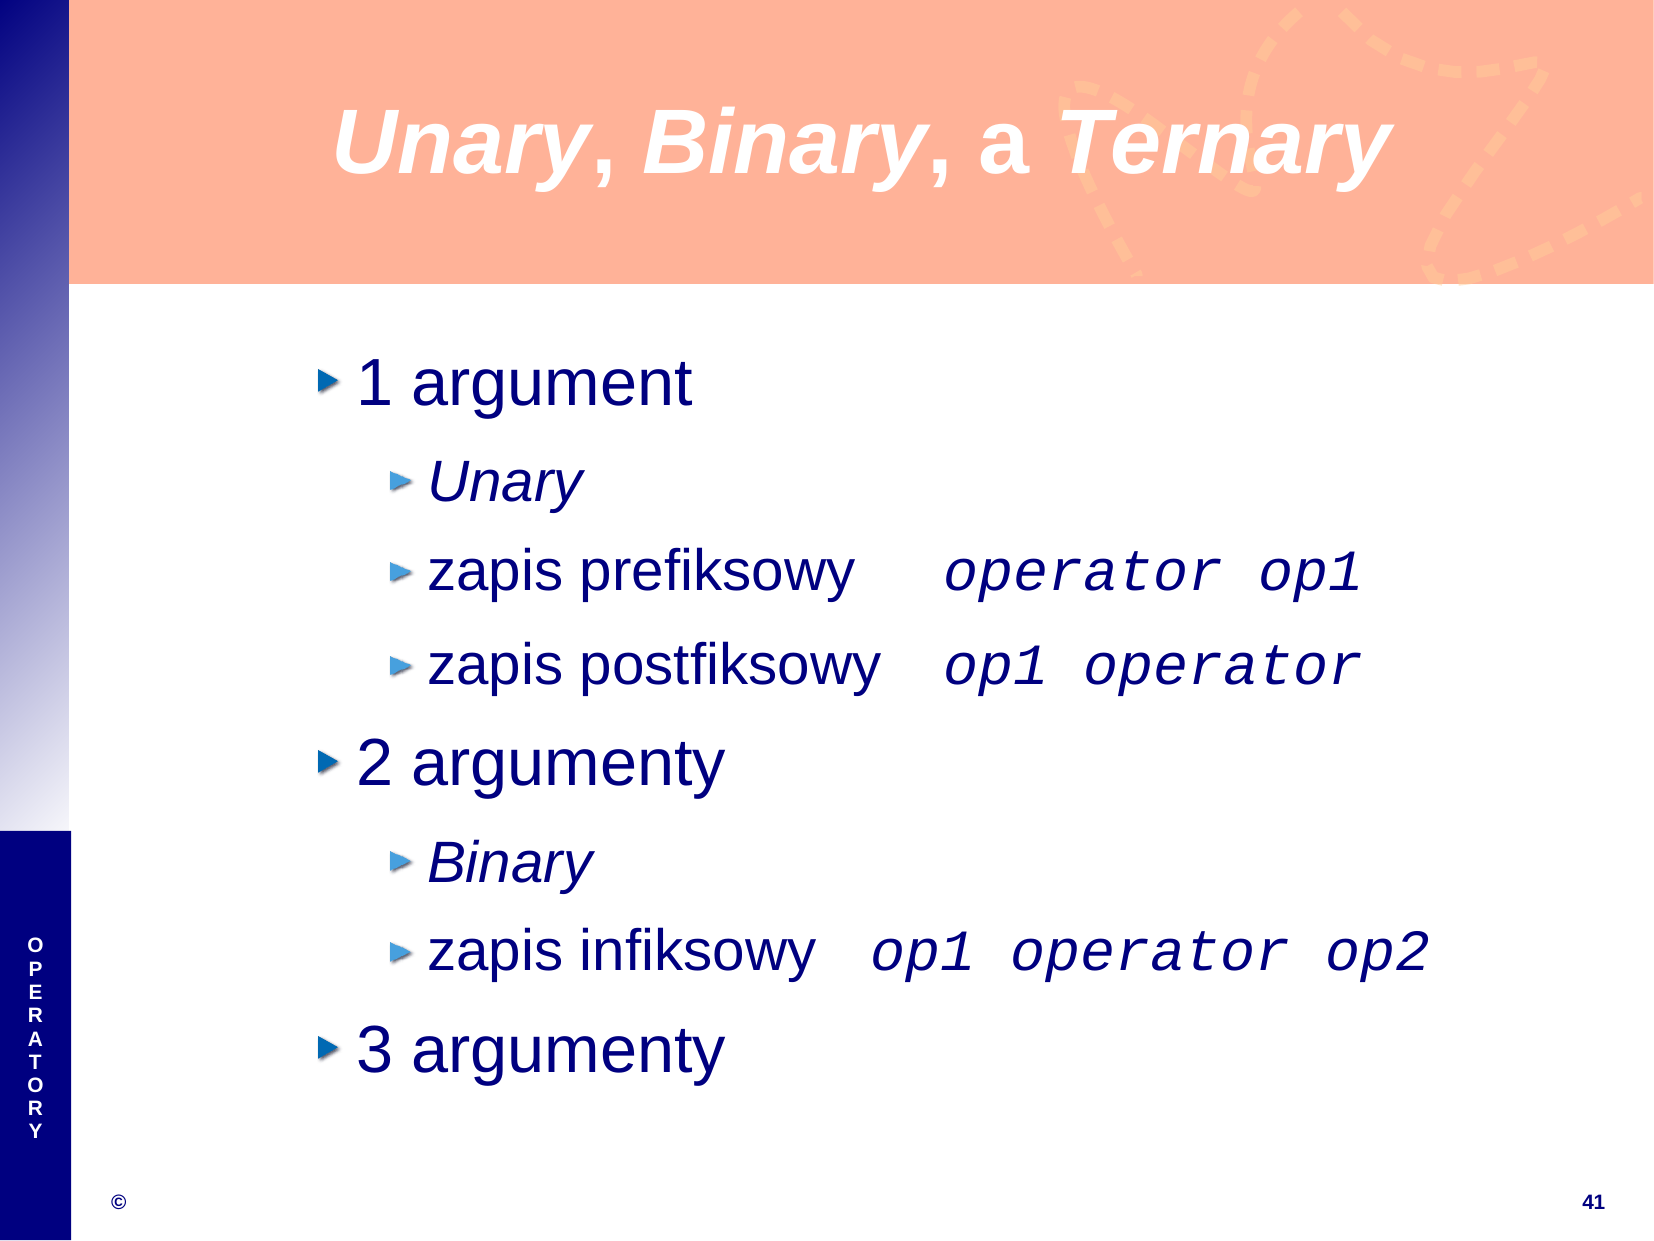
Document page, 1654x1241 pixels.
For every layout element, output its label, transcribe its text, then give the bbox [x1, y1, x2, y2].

title Unary, Binary, a Ternary [106, 37, 1617, 246]
list 1 argument Unary zapis prefiksowy operator op1 zapis postfiksowy op1 operator 2 argumenty Binary zapis infiksowy op1 operator op2 3 argumenty [285, 344, 1438, 1080]
text_box O P E R A T O R Y [0, 830, 71, 1241]
